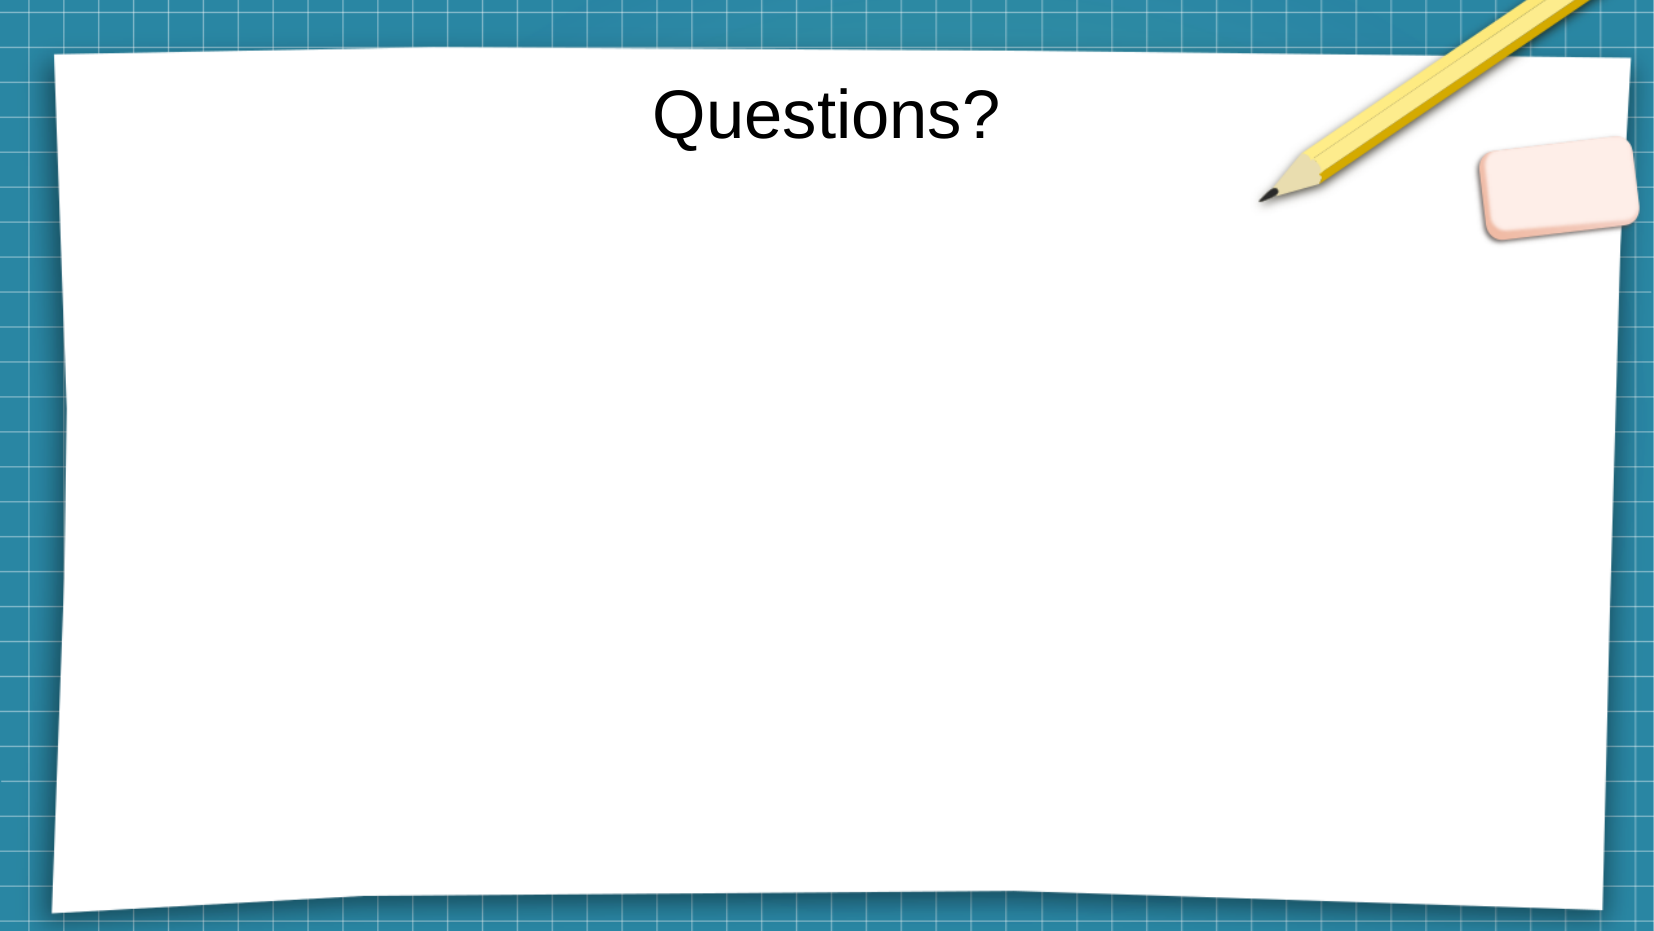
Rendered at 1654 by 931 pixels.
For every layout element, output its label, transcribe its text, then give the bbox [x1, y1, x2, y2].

title Questions? [82, 37, 1571, 193]
picture [0, 0, 1654, 931]
